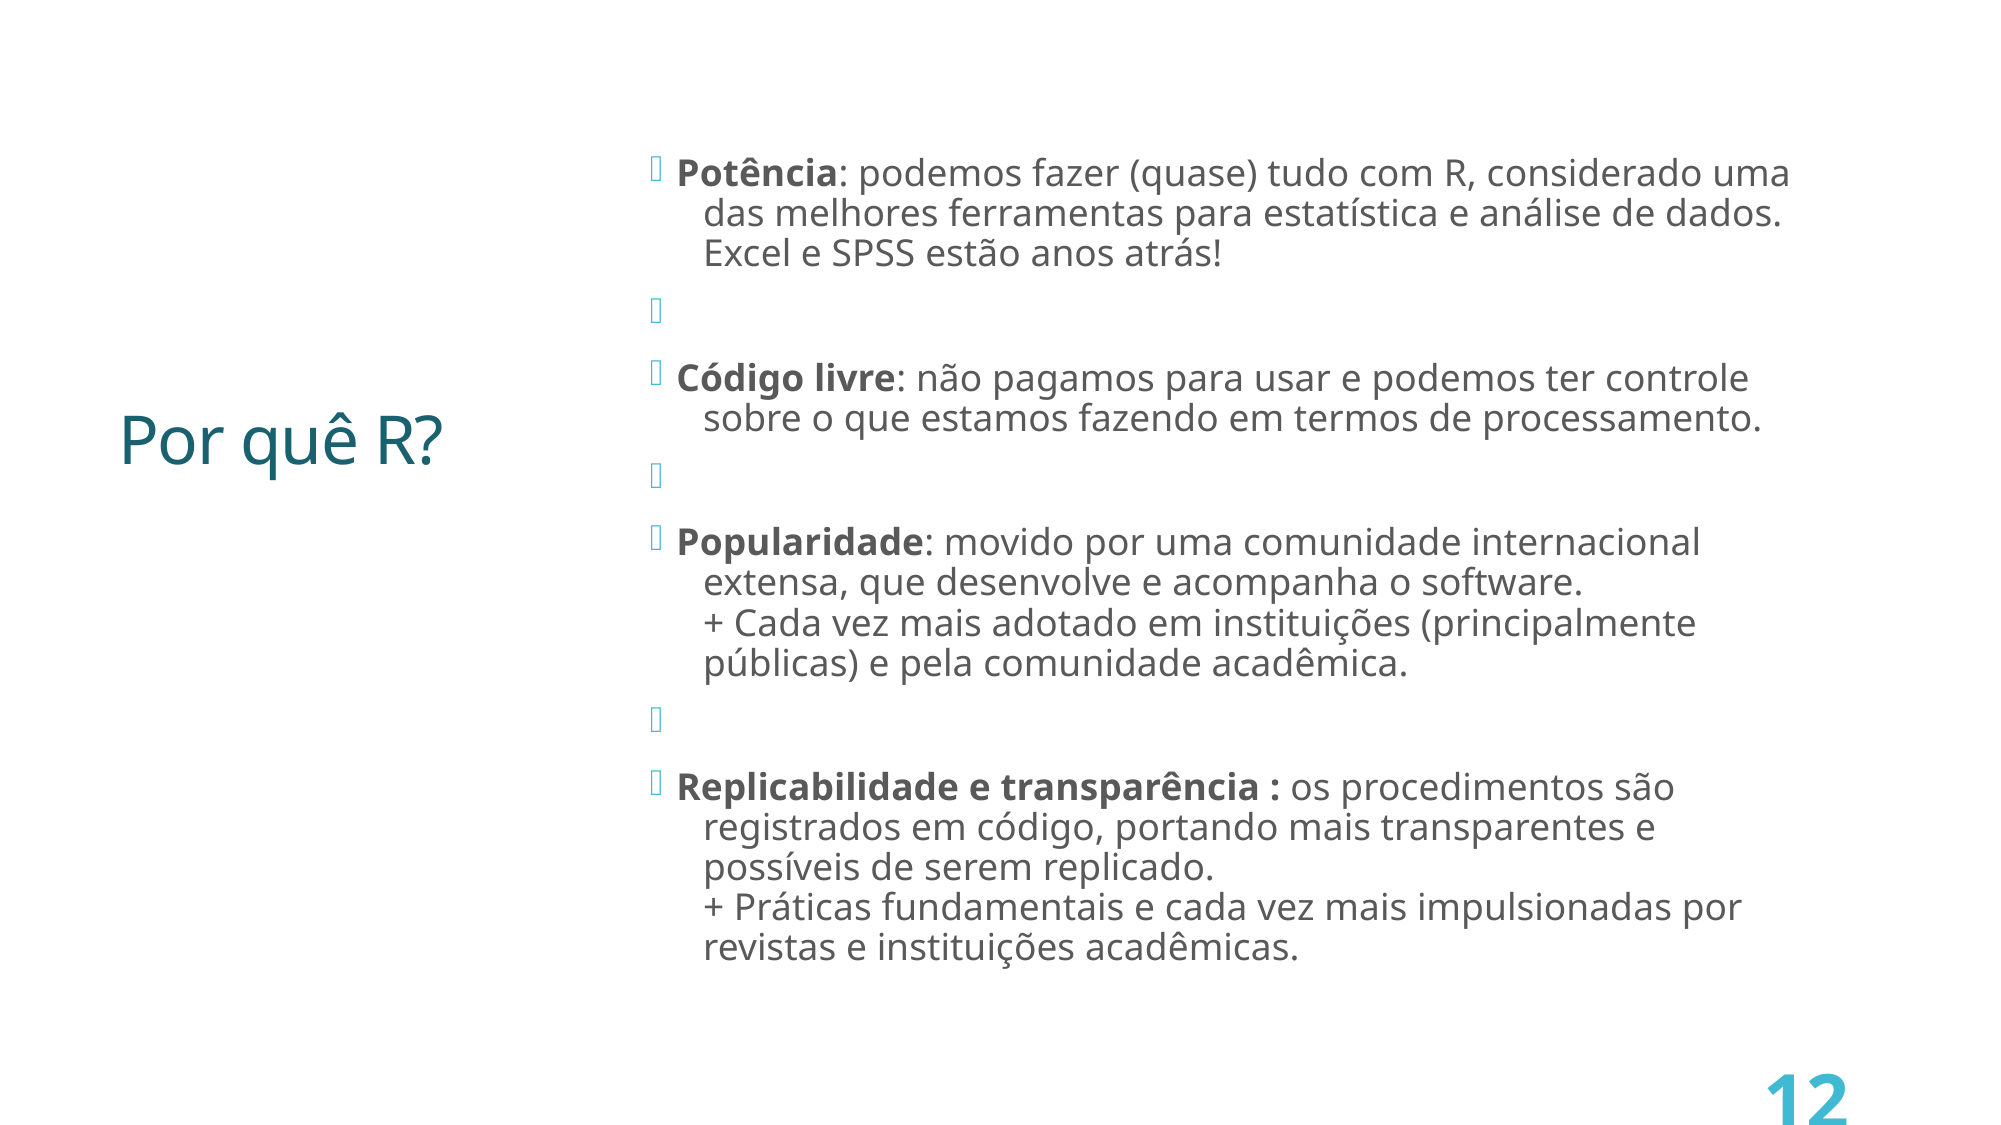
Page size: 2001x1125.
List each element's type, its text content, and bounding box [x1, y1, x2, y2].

text_box Por quê R? Principais razões [0, 396, 564, 634]
list Potência: podemos fazer (quase) tudo com R, considerado uma das melhores ferramentas para estatística e análise de dados. Excel e SPSS estão anos atrás! Código livre: não pagamos para usar e podemos ter controle sobre o que estamos fazendo em termos de processamento. Popularidade: movido por uma comunidade internacional extensa, que desenvolve e acompanha o software. + Cada vez mais adotado em instituições (principalmente públicas) e pela comunidade acadêmica. Replicabilidade e transparência : os procedimentos são registrados em código, portando mais transparentes e possíveis de serem replicado. + Práticas fundamentais e cada vez mais impulsionadas por revistas e instituições acadêmicas. [634, 141, 1835, 982]
slide_number 10 [1748, 1045, 2000, 1106]
